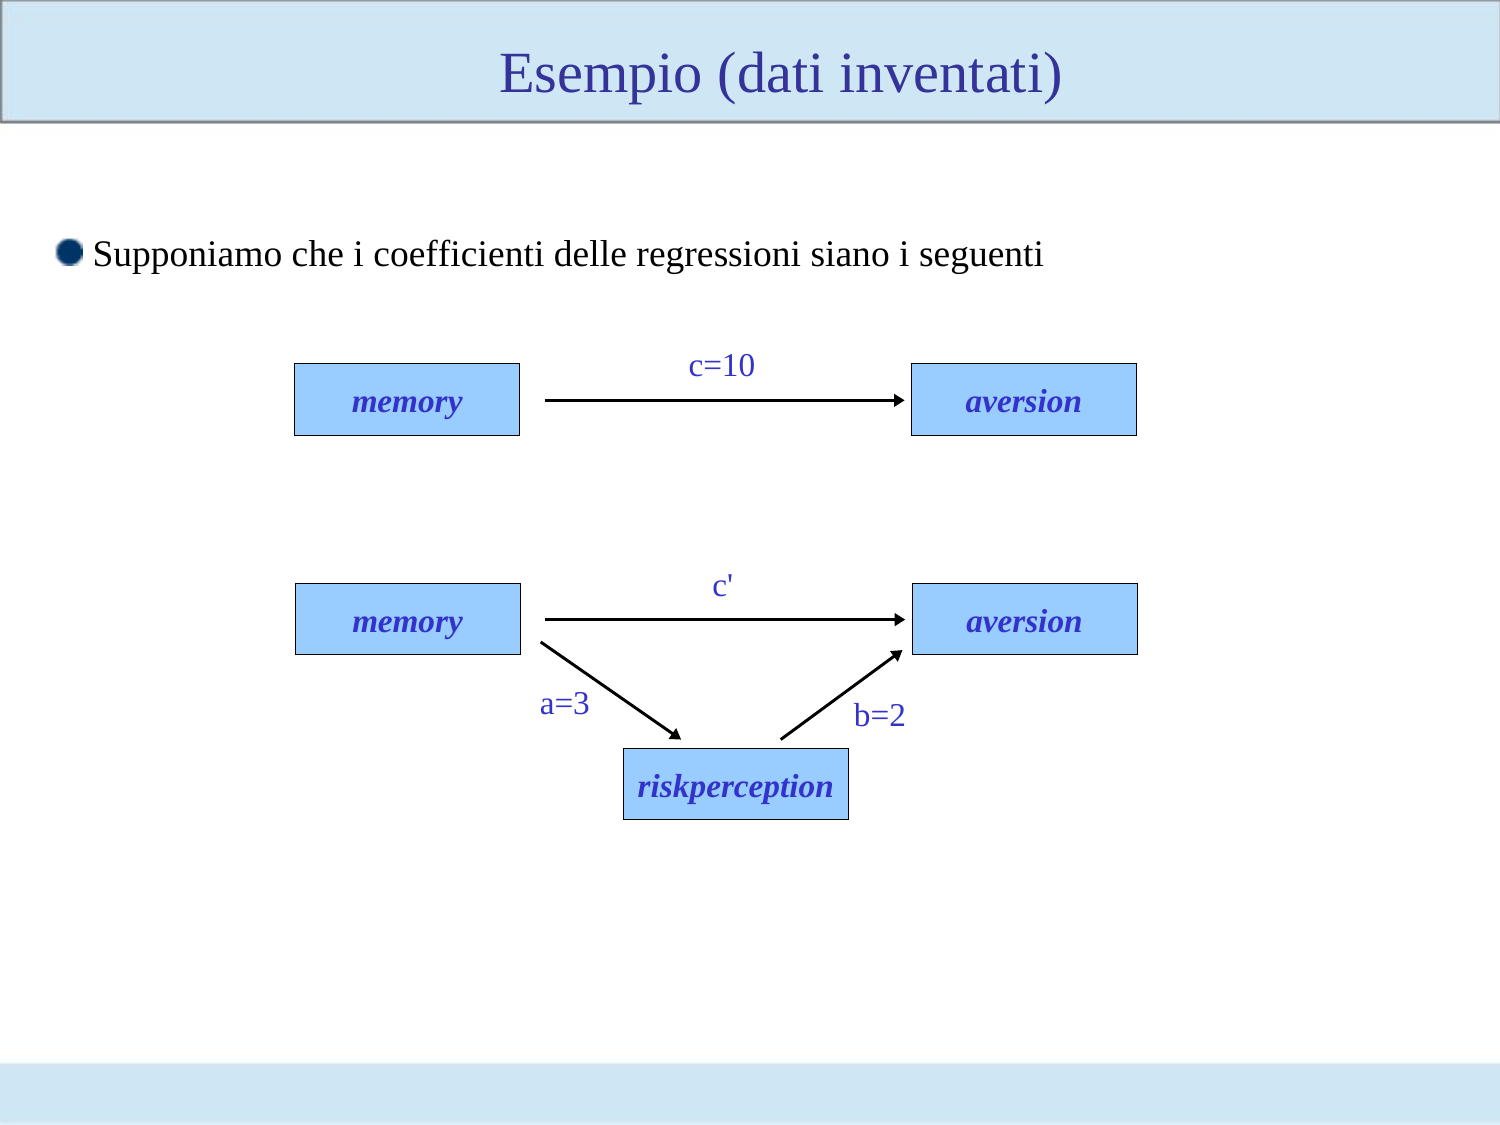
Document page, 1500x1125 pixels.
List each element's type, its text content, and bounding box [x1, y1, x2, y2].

text_box c' [625, 555, 820, 663]
text_box aversion [912, 583, 1138, 655]
text_box riskperception [623, 748, 849, 820]
text_box memory [295, 583, 521, 655]
picture [0, 0, 1500, 1125]
text_box b=2 [783, 685, 977, 793]
title Esempio (dati inventati) [249, 21, 1313, 117]
text_box Supponiamo che i coefficienti delle regressioni siano i seguenti [37, 187, 1463, 408]
text_box aversion [911, 363, 1137, 436]
text_box c=10 [625, 336, 819, 443]
text_box a=3 [468, 673, 662, 781]
text_box memory [294, 363, 520, 436]
